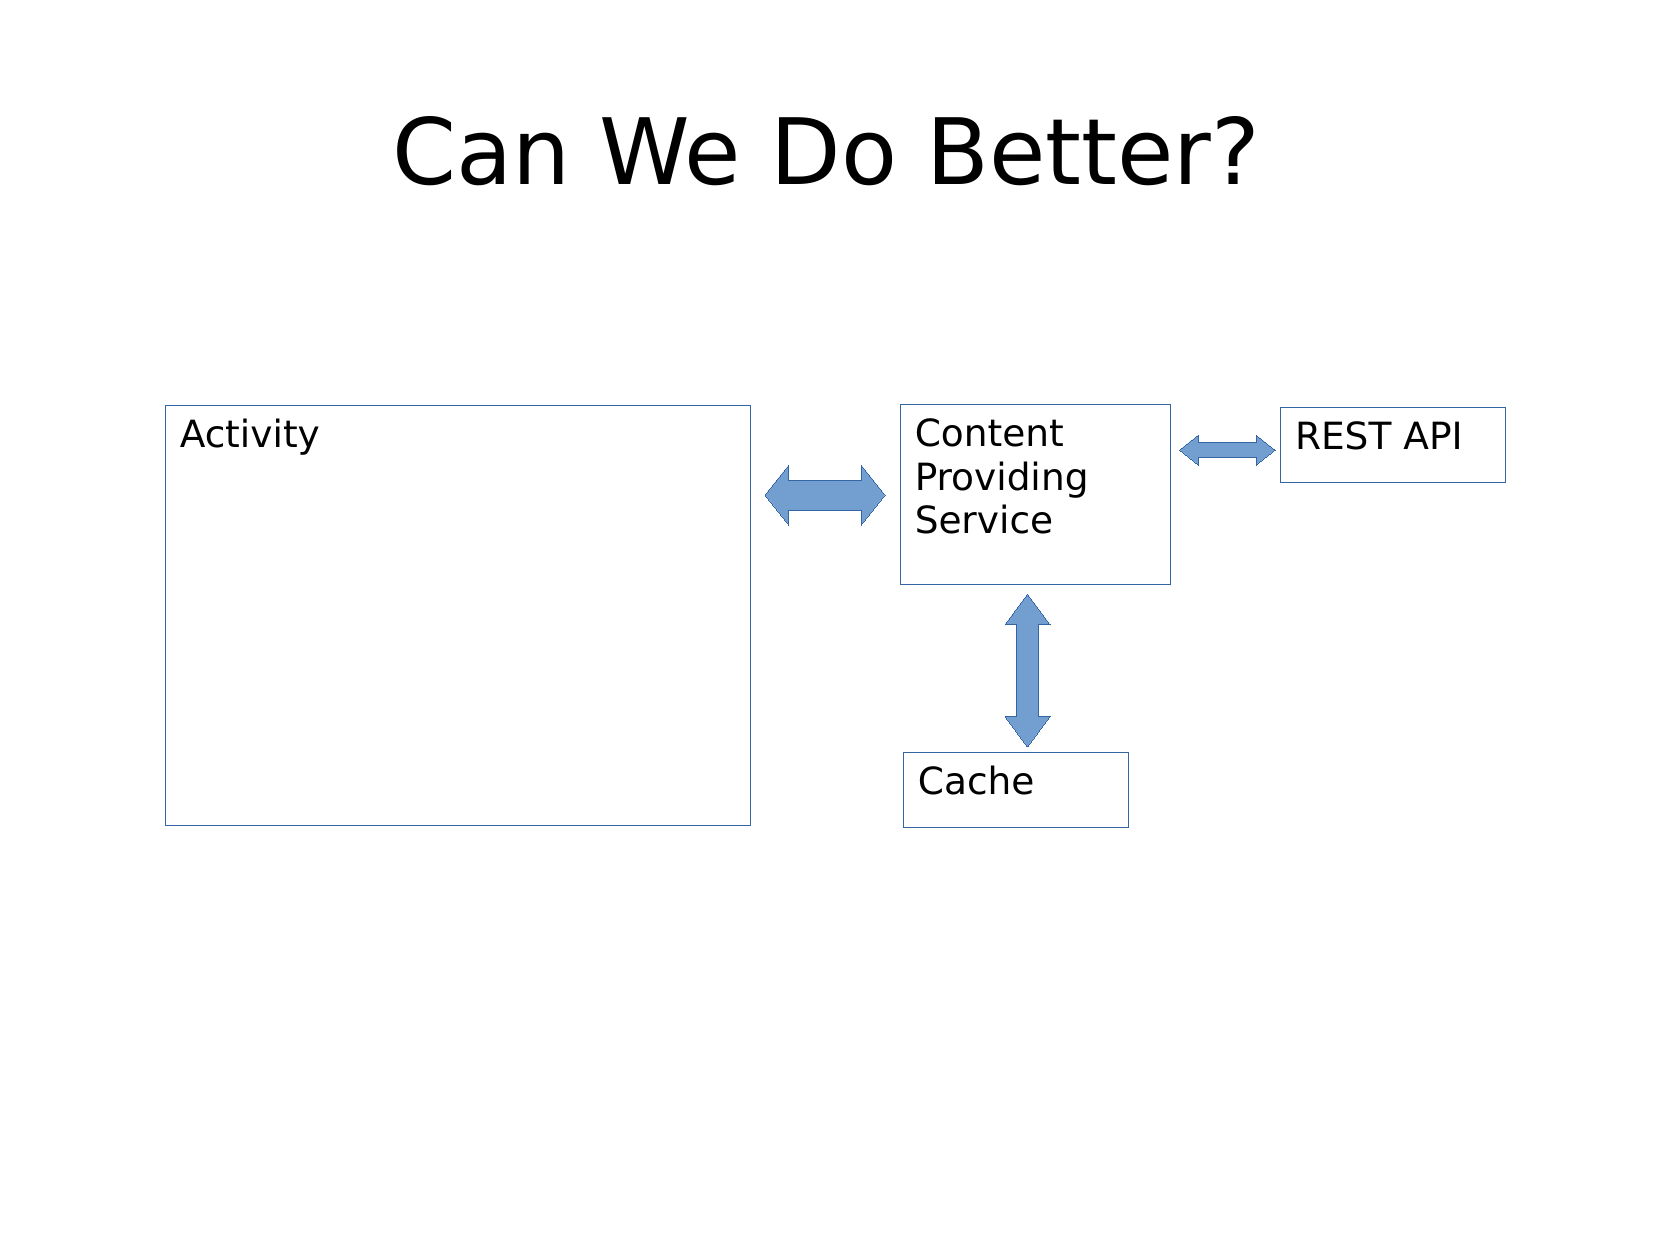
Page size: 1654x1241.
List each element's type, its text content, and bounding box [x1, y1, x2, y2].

title Can We Do Better? [82, 49, 1571, 257]
text_box Content Providing Service [900, 404, 1171, 585]
text_box [1005, 594, 1051, 747]
text_box [765, 465, 886, 526]
text_box Cache [903, 752, 1129, 828]
text_box Activity [165, 405, 751, 826]
text_box [1179, 435, 1276, 466]
text_box REST API [1280, 407, 1506, 483]
